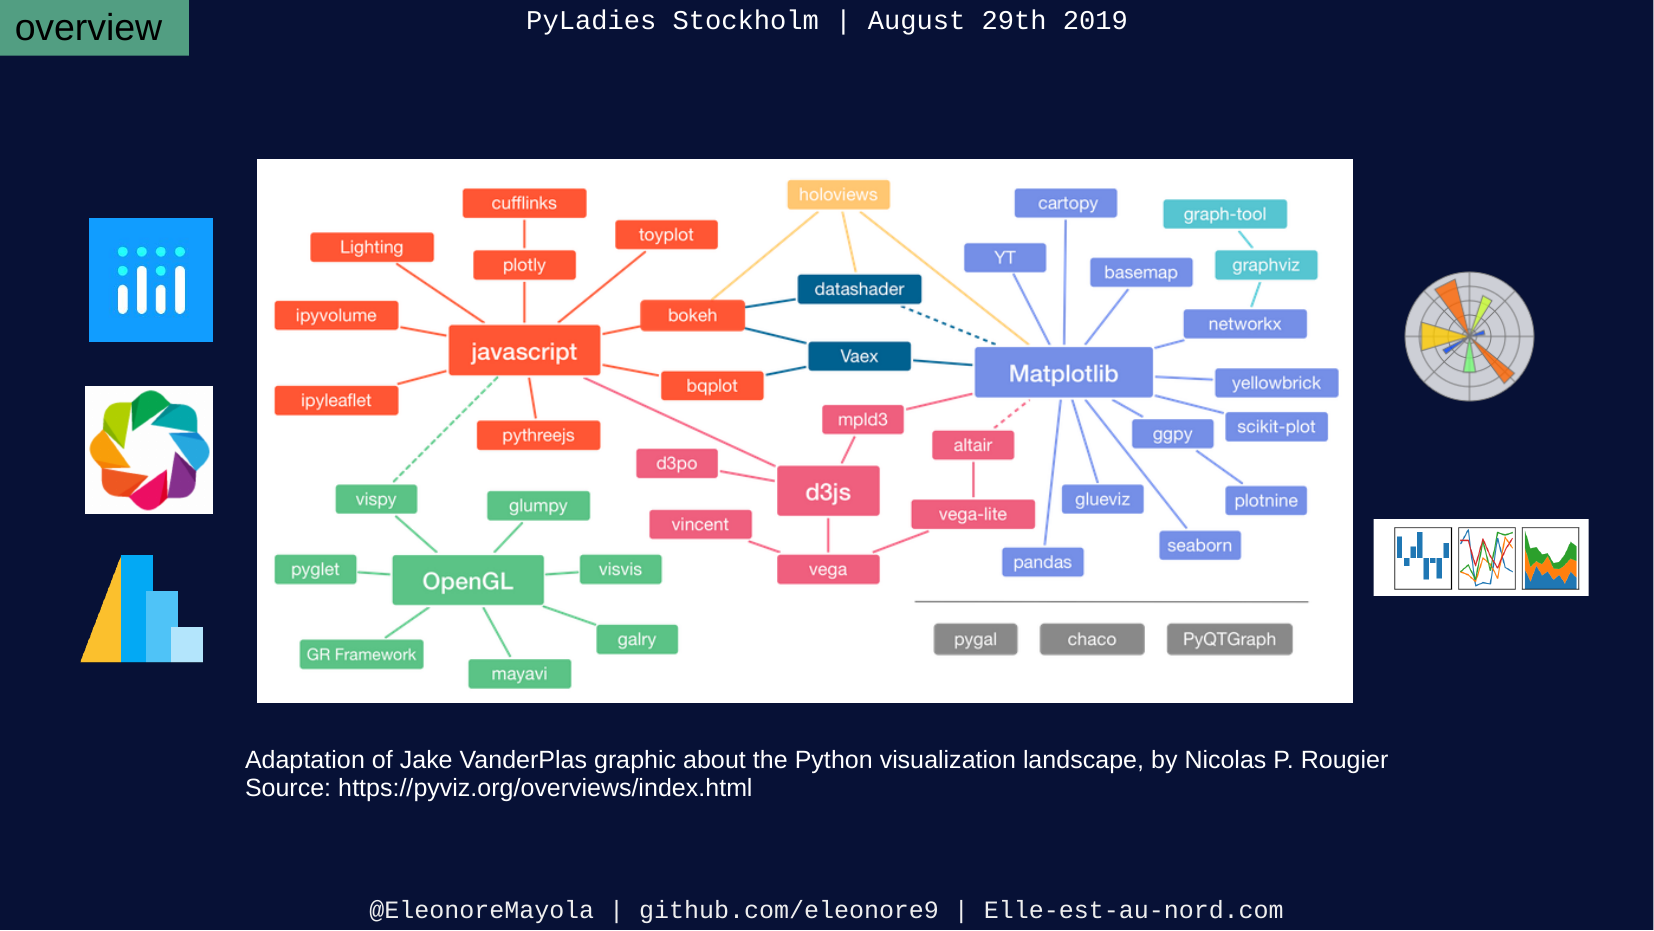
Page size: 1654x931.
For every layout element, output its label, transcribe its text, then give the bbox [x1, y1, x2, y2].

picture [1404, 271, 1535, 402]
text_box PyLadies Stockholm | August 29th 2019 [265, 0, 1388, 60]
picture [85, 386, 213, 514]
text_box overview [0, 0, 189, 56]
picture [89, 218, 213, 342]
picture [257, 159, 1353, 703]
text_box @EleonoreMayola | github.com/eleonore9 | Elle-est-au-nord.com [295, 862, 1359, 931]
picture [1373, 519, 1589, 596]
picture [70, 537, 213, 680]
text_box Adaptation of Jake VanderPlas graphic about the Python visualization landscape, by Nicolas P. Rougier Source: https://pyviz.org/overviews/index.html [230, 738, 1436, 815]
